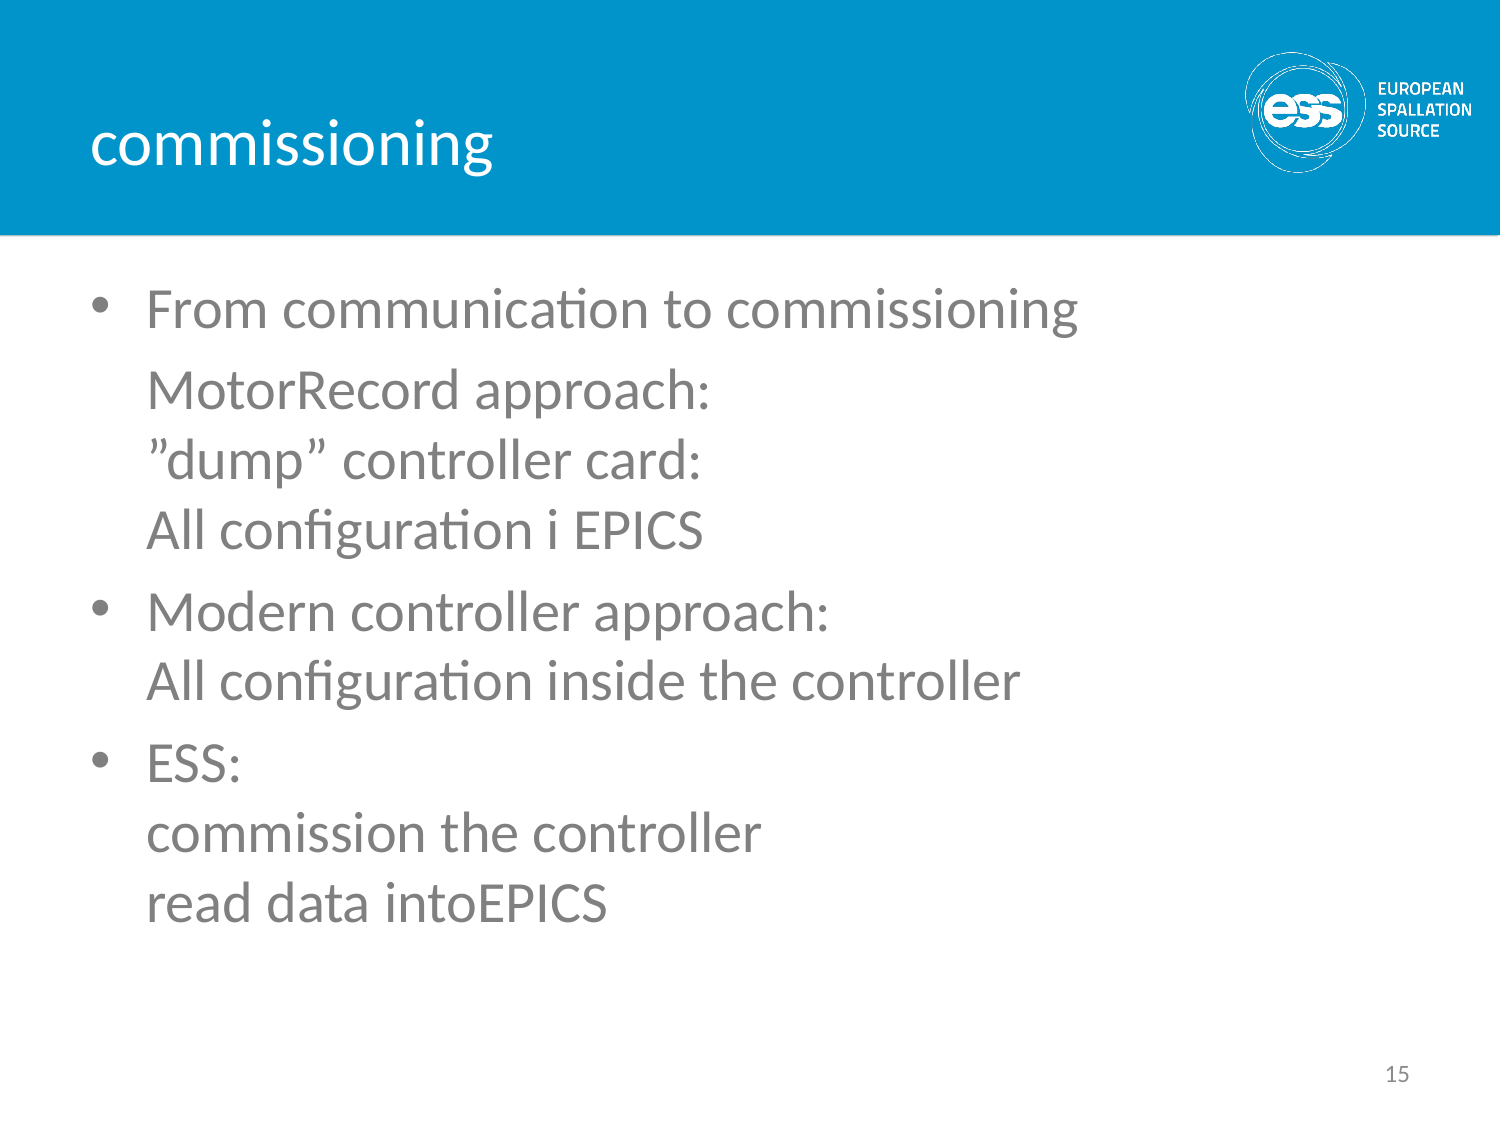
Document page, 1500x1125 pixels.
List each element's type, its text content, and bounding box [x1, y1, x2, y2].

picture [1443, 86, 1450, 93]
picture [1379, 83, 1385, 94]
picture [1264, 94, 1342, 127]
list From communication to commissioning MotorRecord approach: ”dump” controller card: All configuration i EPICS Modern controller approach: All configuration inside the controller ESS: commission the controller read data intoEPICS [75, 262, 1425, 1005]
picture [1418, 104, 1423, 115]
picture [1409, 104, 1415, 115]
picture [1454, 83, 1458, 94]
picture [1398, 109, 1406, 115]
picture [1422, 125, 1428, 134]
title commissioning [75, 45, 1247, 233]
picture [1389, 104, 1393, 115]
picture [1436, 104, 1444, 115]
picture [1432, 125, 1438, 136]
picture [1423, 83, 1430, 94]
picture [1400, 83, 1407, 94]
slide_number <number> [1074, 1042, 1425, 1103]
